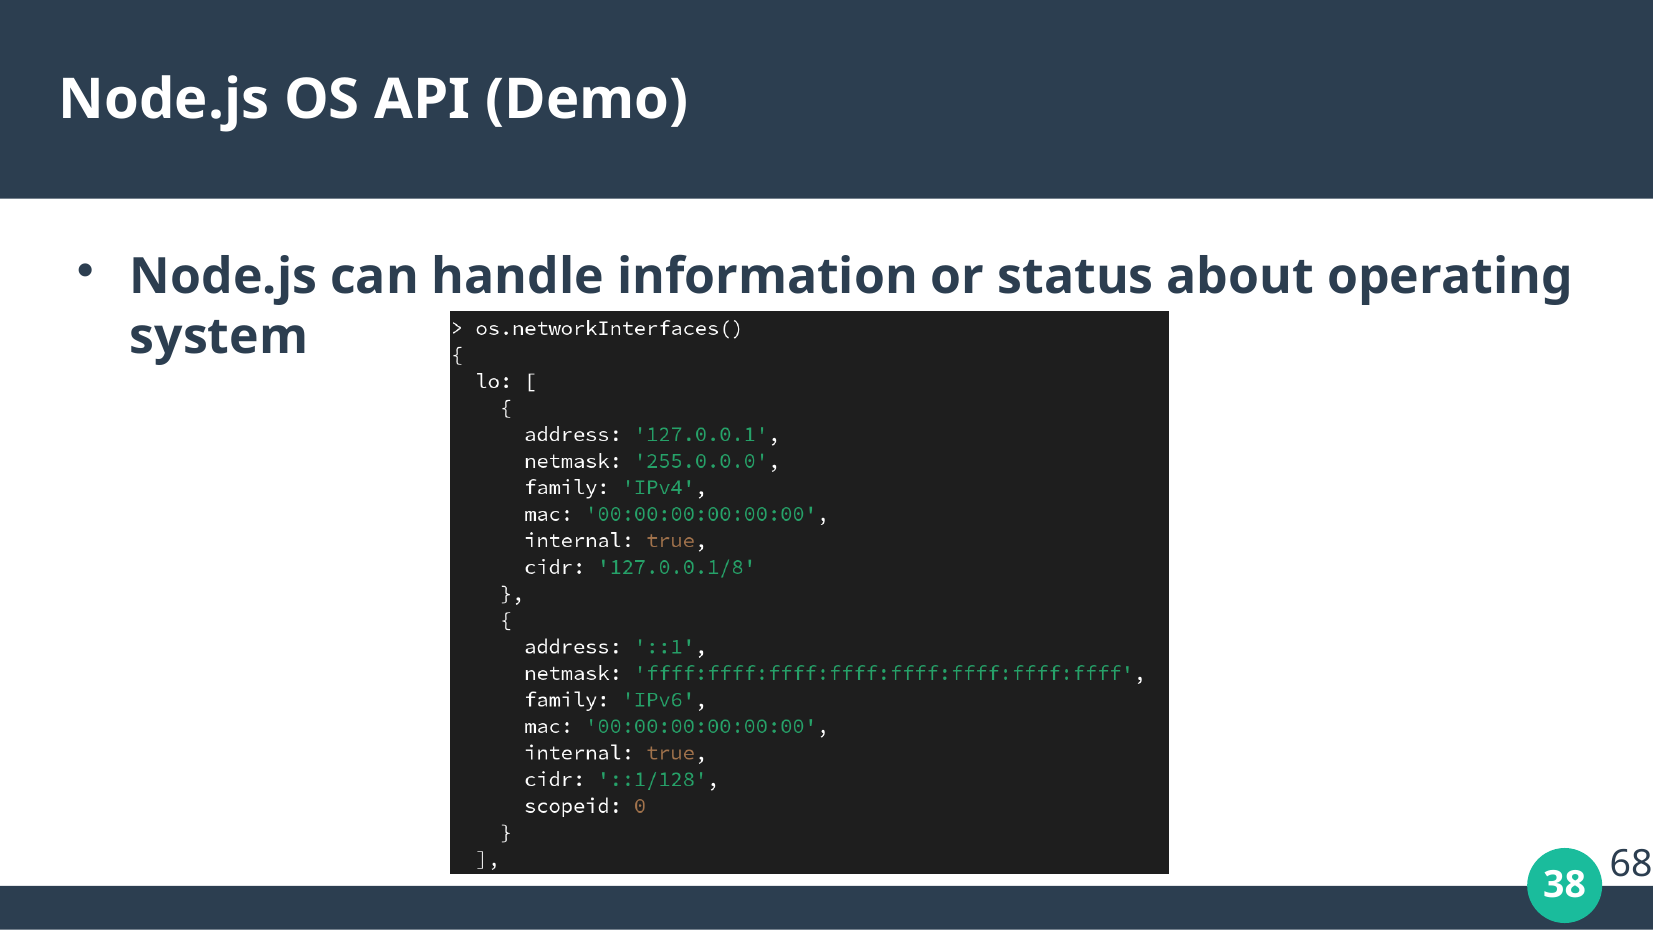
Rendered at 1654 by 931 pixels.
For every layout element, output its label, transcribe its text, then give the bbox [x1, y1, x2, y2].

title Node.js OS API (Demo) [59, 37, 1594, 155]
text_box 68 [1588, 830, 1654, 899]
picture [450, 311, 1169, 874]
list Node.js can handle information or status about operating system [59, 243, 1594, 864]
